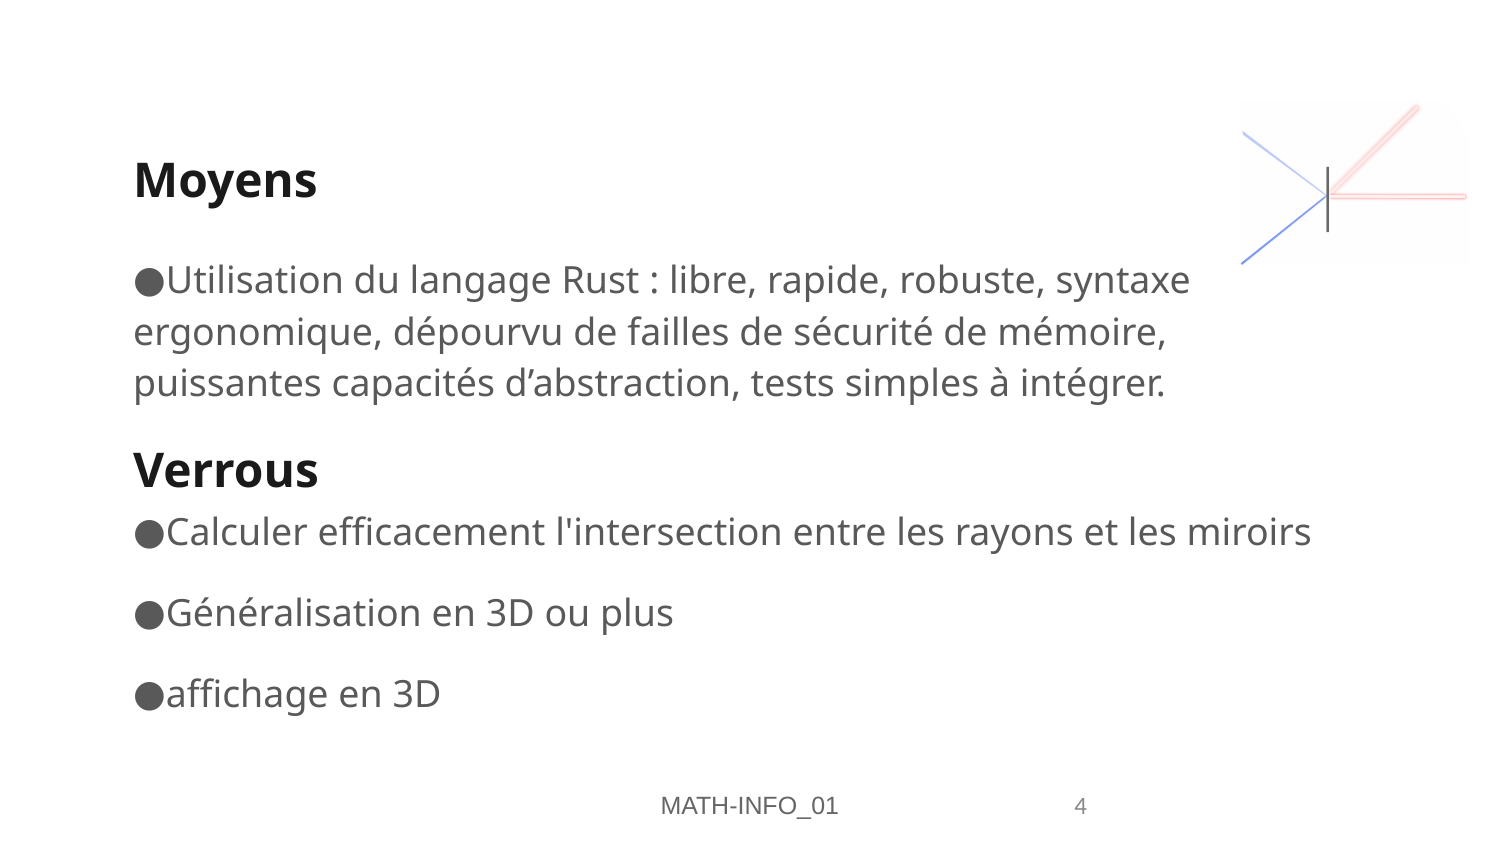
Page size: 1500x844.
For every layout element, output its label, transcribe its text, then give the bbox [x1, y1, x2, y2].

text_box [1059, 782, 1397, 828]
list Utilisation du langage Rust : libre, rapide, robuste, syntaxe ergonomique, dépourvu de failles de sécurité de mémoire, puissantes capacités d’abstraction, tests simples à intégrer. [118, 234, 1380, 424]
text_box MATH-INFO_01 [645, 784, 855, 827]
title Verrous [118, 424, 1380, 485]
picture [1240, 100, 1469, 266]
title Moyens [118, 134, 1240, 223]
list Calculer efficacement l'intersection entre les rayons et les miroirs Généralisation en 3D ou plus affichage en 3D [118, 485, 1380, 795]
